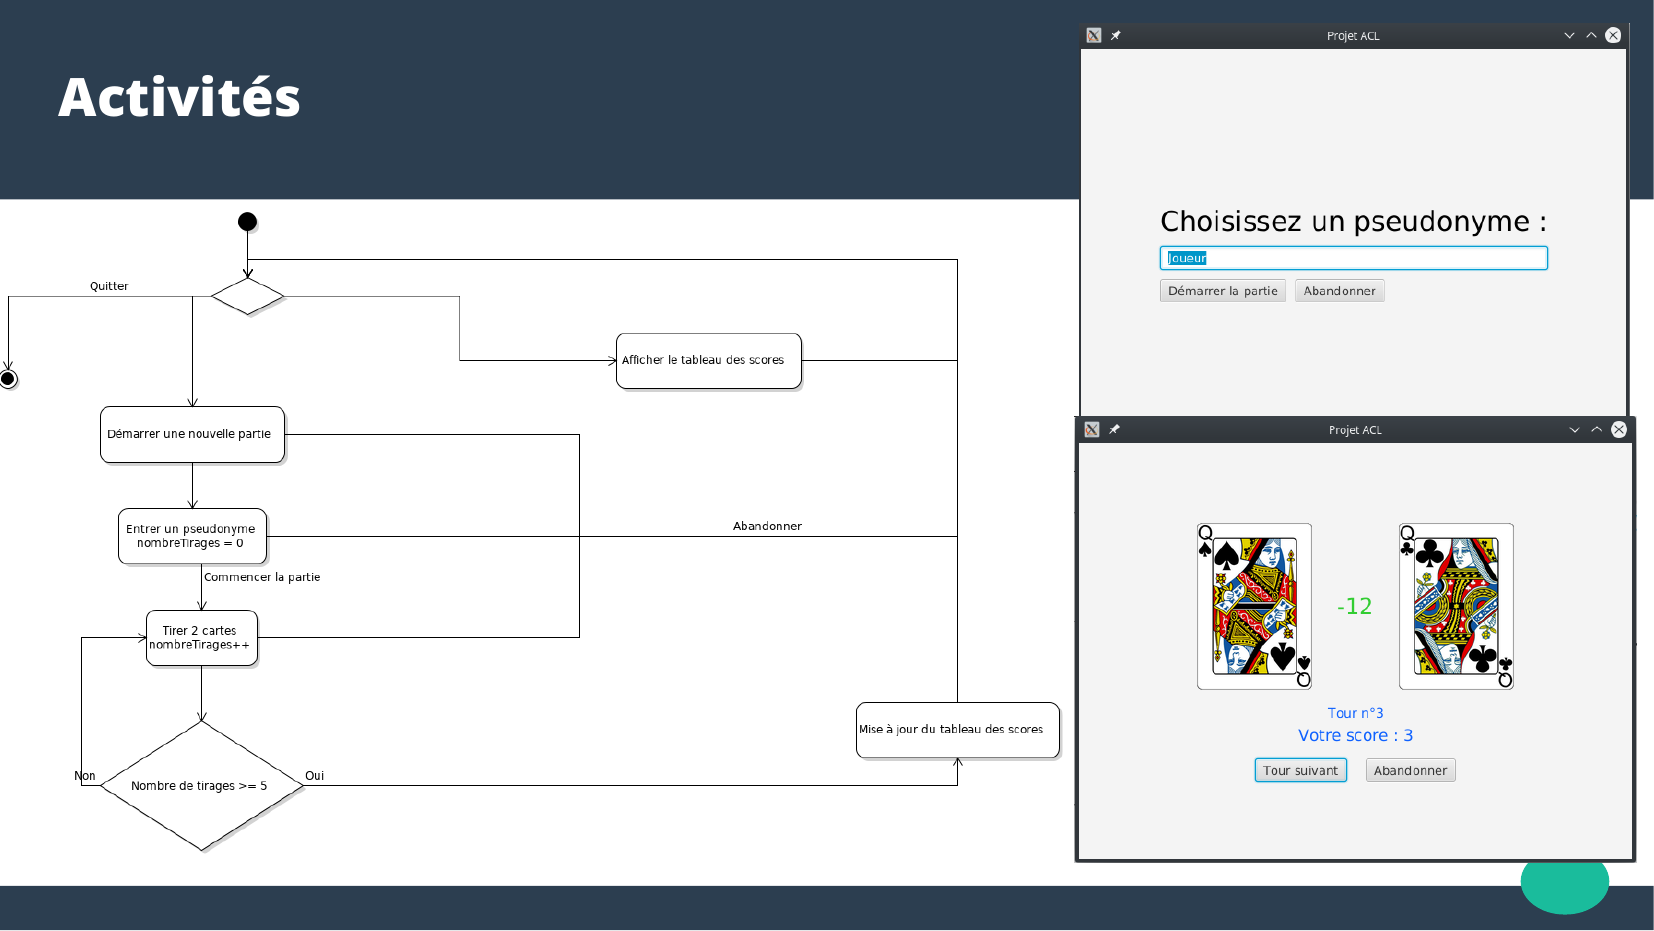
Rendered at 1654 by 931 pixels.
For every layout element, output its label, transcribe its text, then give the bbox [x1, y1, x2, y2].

title Activités [59, 37, 1079, 156]
picture [1074, 23, 1637, 863]
picture [0, 212, 1063, 854]
